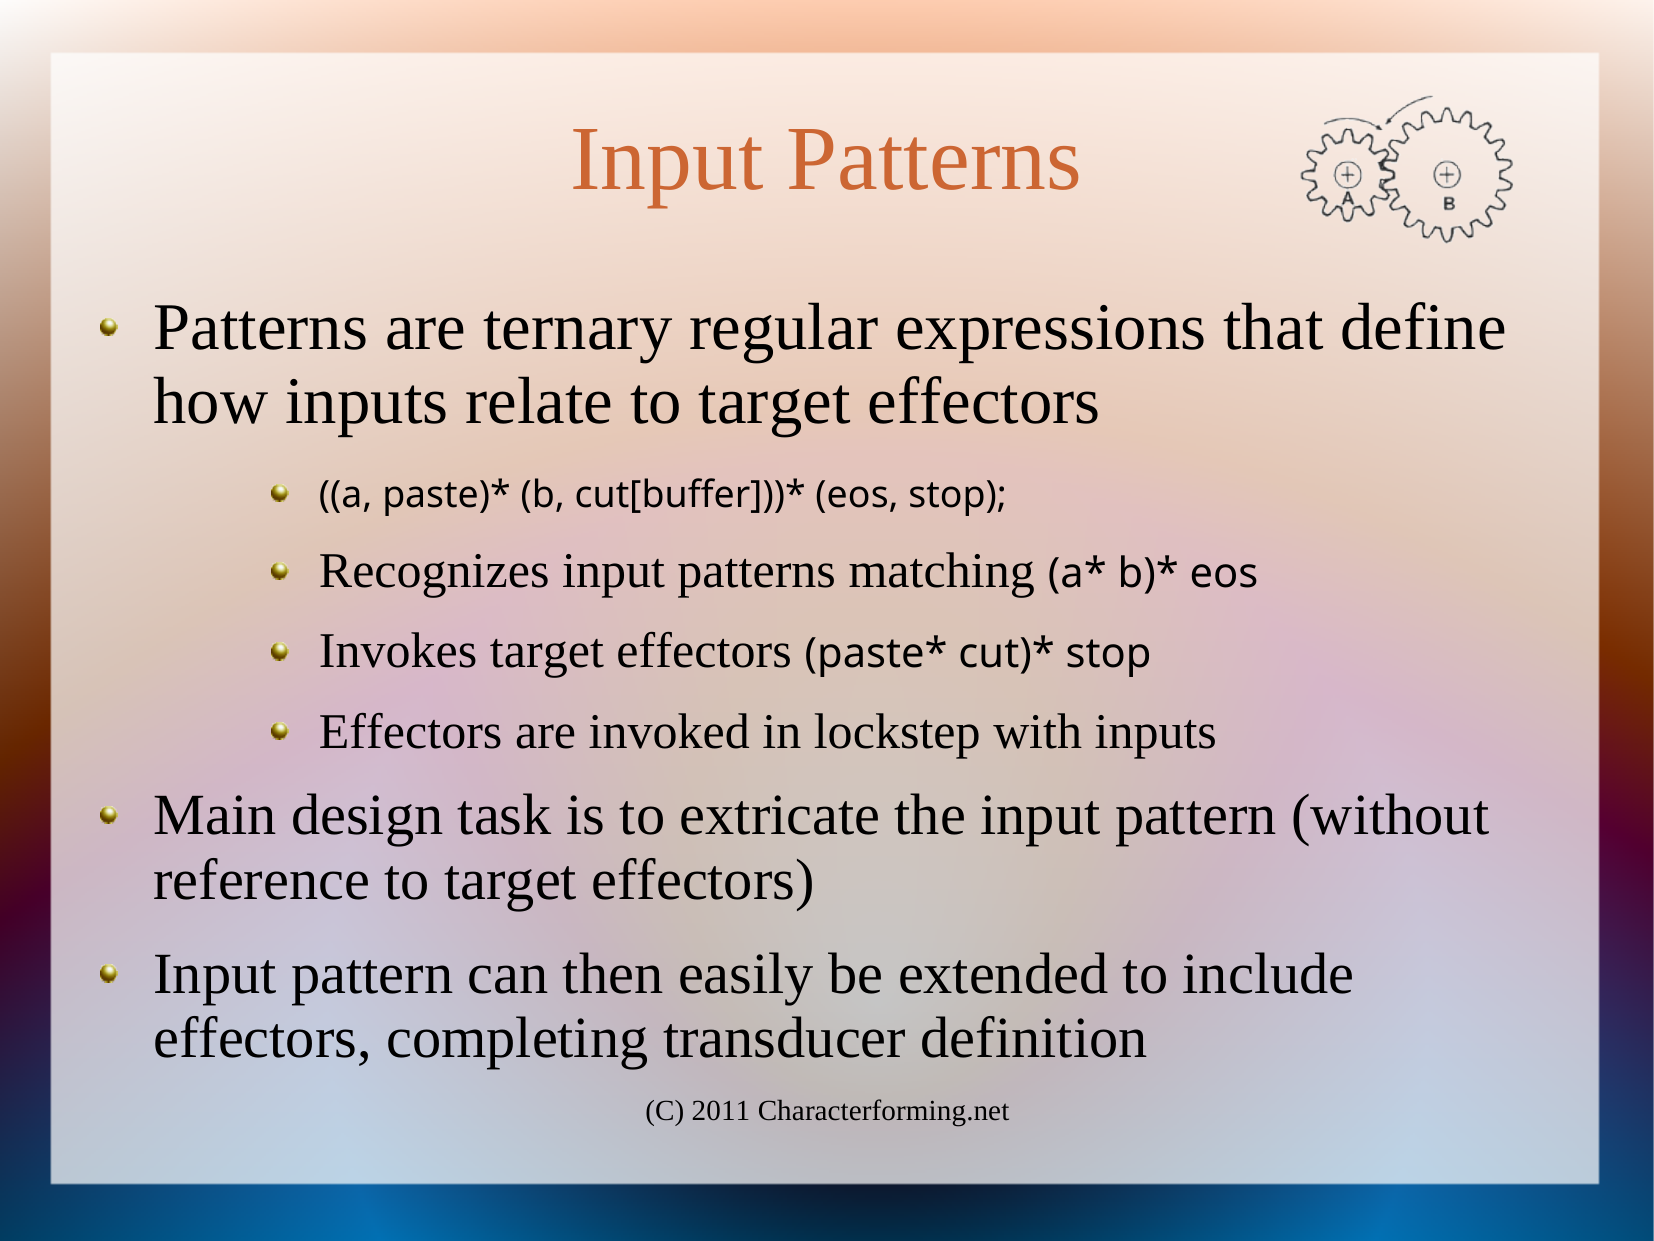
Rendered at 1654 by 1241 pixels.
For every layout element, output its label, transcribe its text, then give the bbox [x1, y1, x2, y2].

list Patterns are ternary regular expressions that define how inputs relate to target effectors ((a, paste)* (b, cut[buffer]))* (eos, stop); Recognizes input patterns matching (a* b)* eos Invokes target effectors (paste* cut)* stop Effectors are invoked in lockstep with inputs Main design task is to extricate the input pattern (without reference to target effectors) Input pattern can then easily be extended to include effectors, completing transducer definition [82, 290, 1571, 1109]
title Input Patterns [82, 55, 1571, 263]
picture [0, 0, 1654, 1241]
